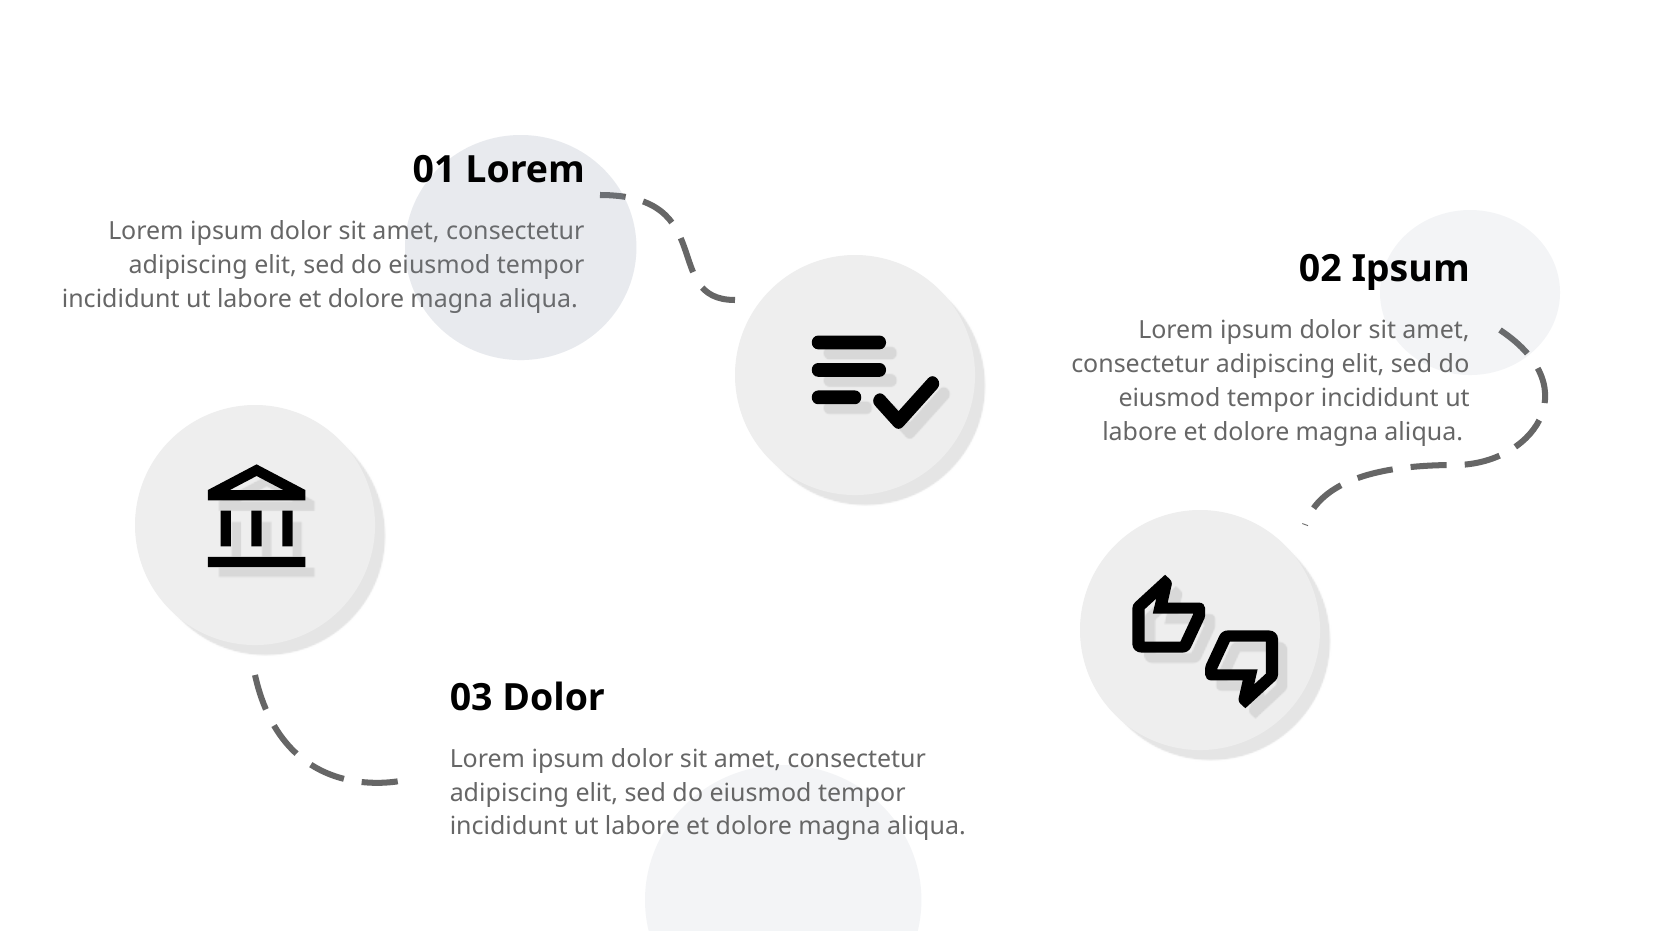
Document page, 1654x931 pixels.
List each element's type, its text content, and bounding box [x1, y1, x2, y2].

text_box Lorem ipsum dolor sit amet, consectetur adipiscing elit, sed do eiusmod tempor incididunt ut labore et dolore magna aliqua. [435, 732, 991, 865]
picture [195, 456, 324, 586]
text_box [405, 166, 637, 361]
text_box Lorem ipsum dolor sit amet, consectetur adipiscing elit, sed do eiusmod tempor incididunt ut labore et dolore magna aliqua. [29, 205, 601, 367]
text_box 02 Ipsum [1155, 234, 1486, 301]
picture [796, 291, 952, 463]
text_box 01 Lorem [270, 135, 601, 201]
picture [1129, 572, 1282, 712]
text_box Lorem ipsum dolor sit amet, consectetur adipiscing elit, sed do eiusmod tempor incididunt ut labore et dolore magna aliqua. [1035, 304, 1486, 456]
text_box 03 Dolor [435, 662, 766, 729]
